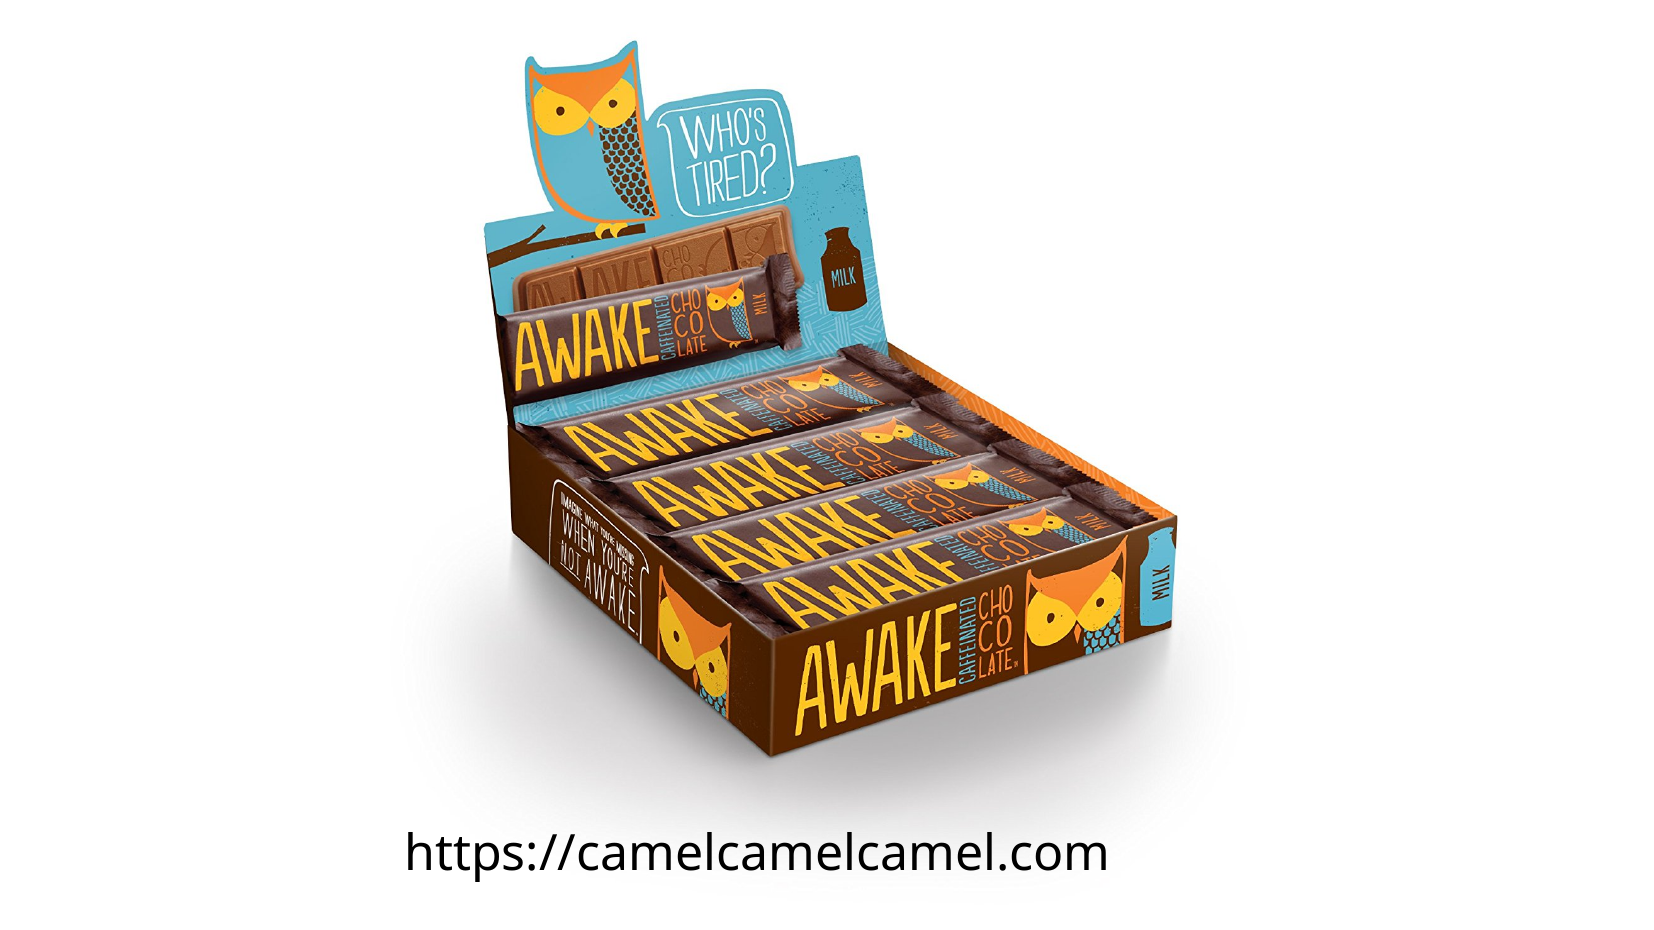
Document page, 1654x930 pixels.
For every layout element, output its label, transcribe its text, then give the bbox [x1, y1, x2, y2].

text_box https://camelcamelcamel.com [225, 810, 1291, 930]
picture [334, 12, 1278, 810]
